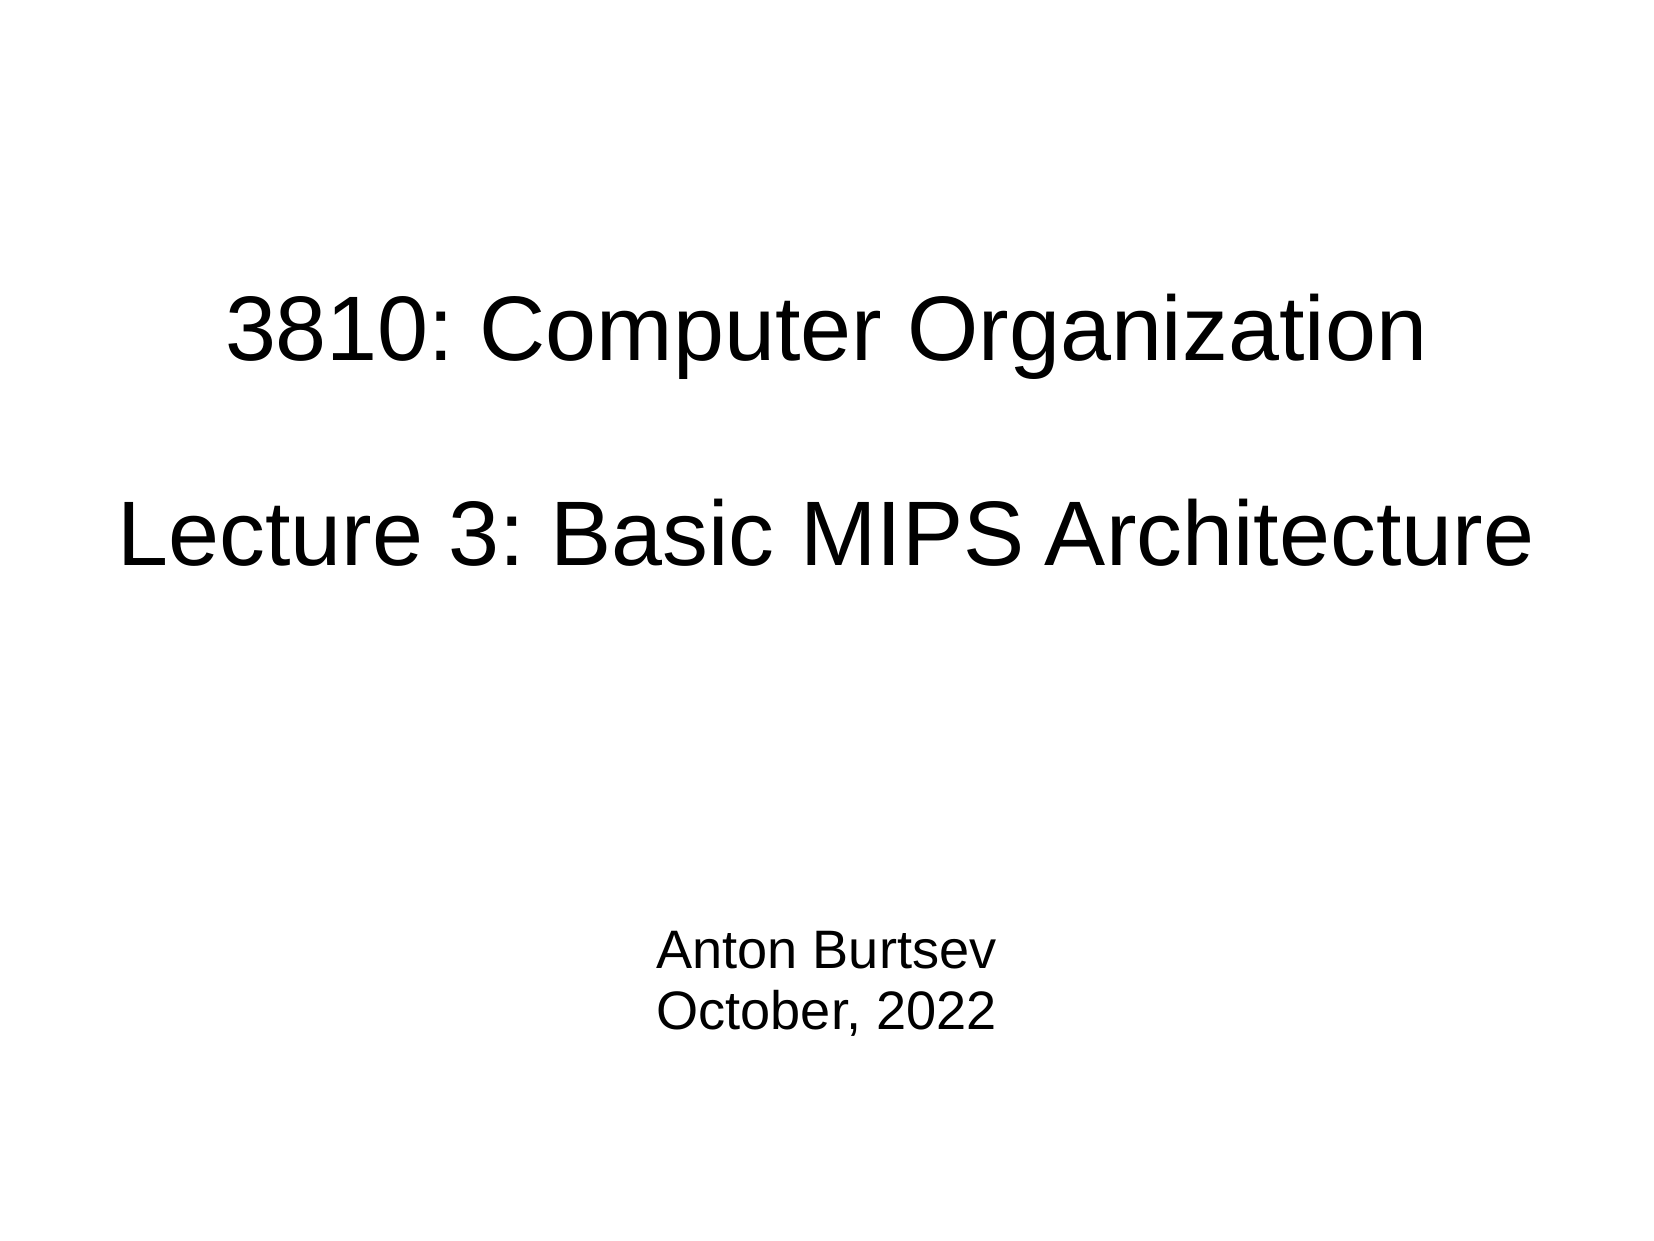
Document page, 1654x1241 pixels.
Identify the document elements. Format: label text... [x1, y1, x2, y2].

title 3810: Computer Organization Lecture 3: Basic MIPS Architecture [82, 113, 1571, 637]
subtitle Anton Burtsev October, 2022 [82, 637, 1571, 1109]
